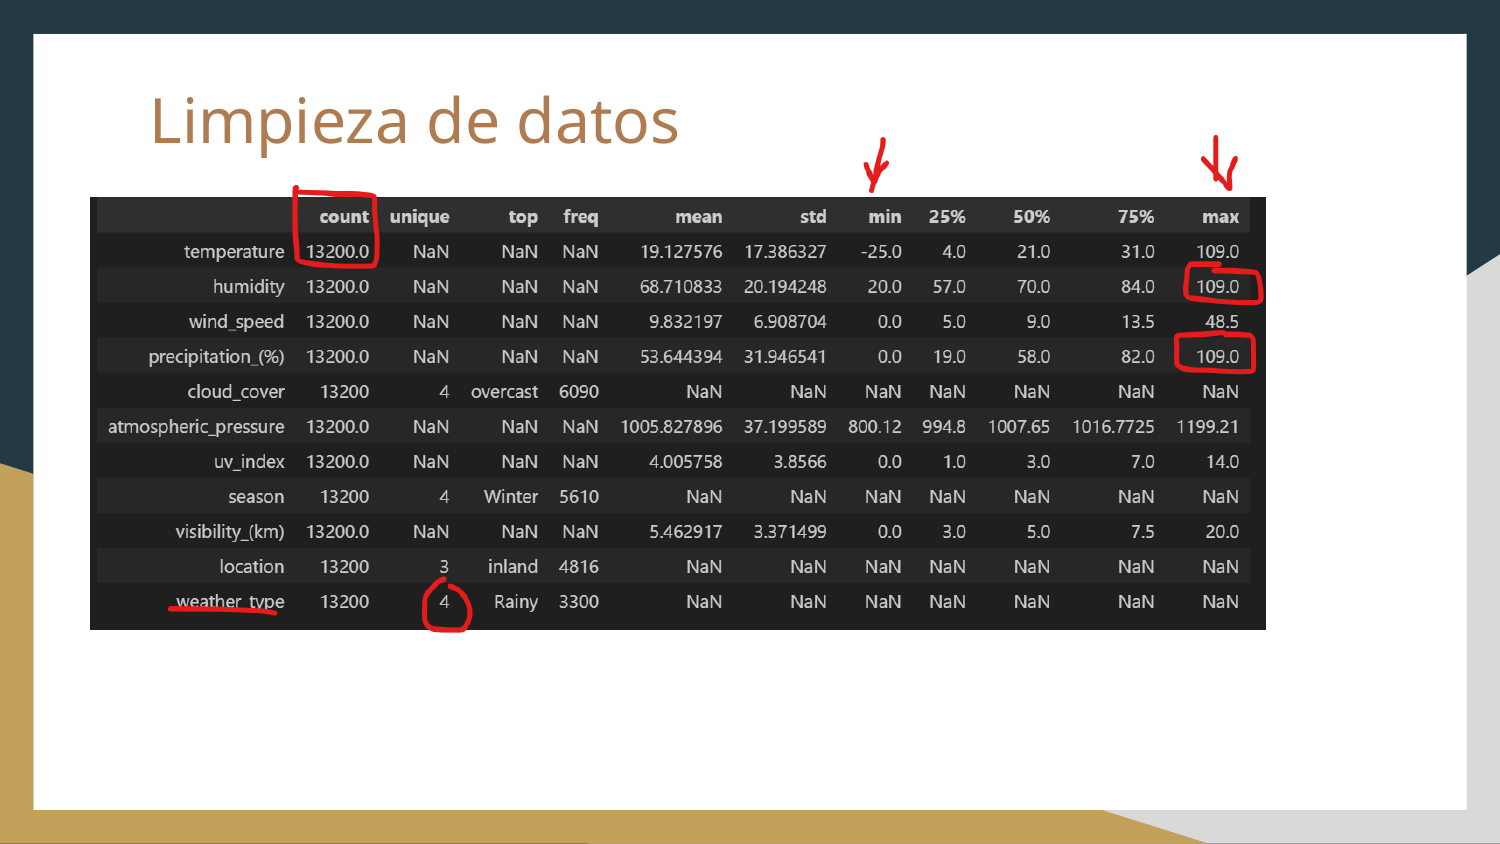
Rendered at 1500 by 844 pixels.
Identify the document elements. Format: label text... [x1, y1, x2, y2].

picture [90, 134, 1266, 633]
title Limpieza de datos [134, 62, 1366, 219]
